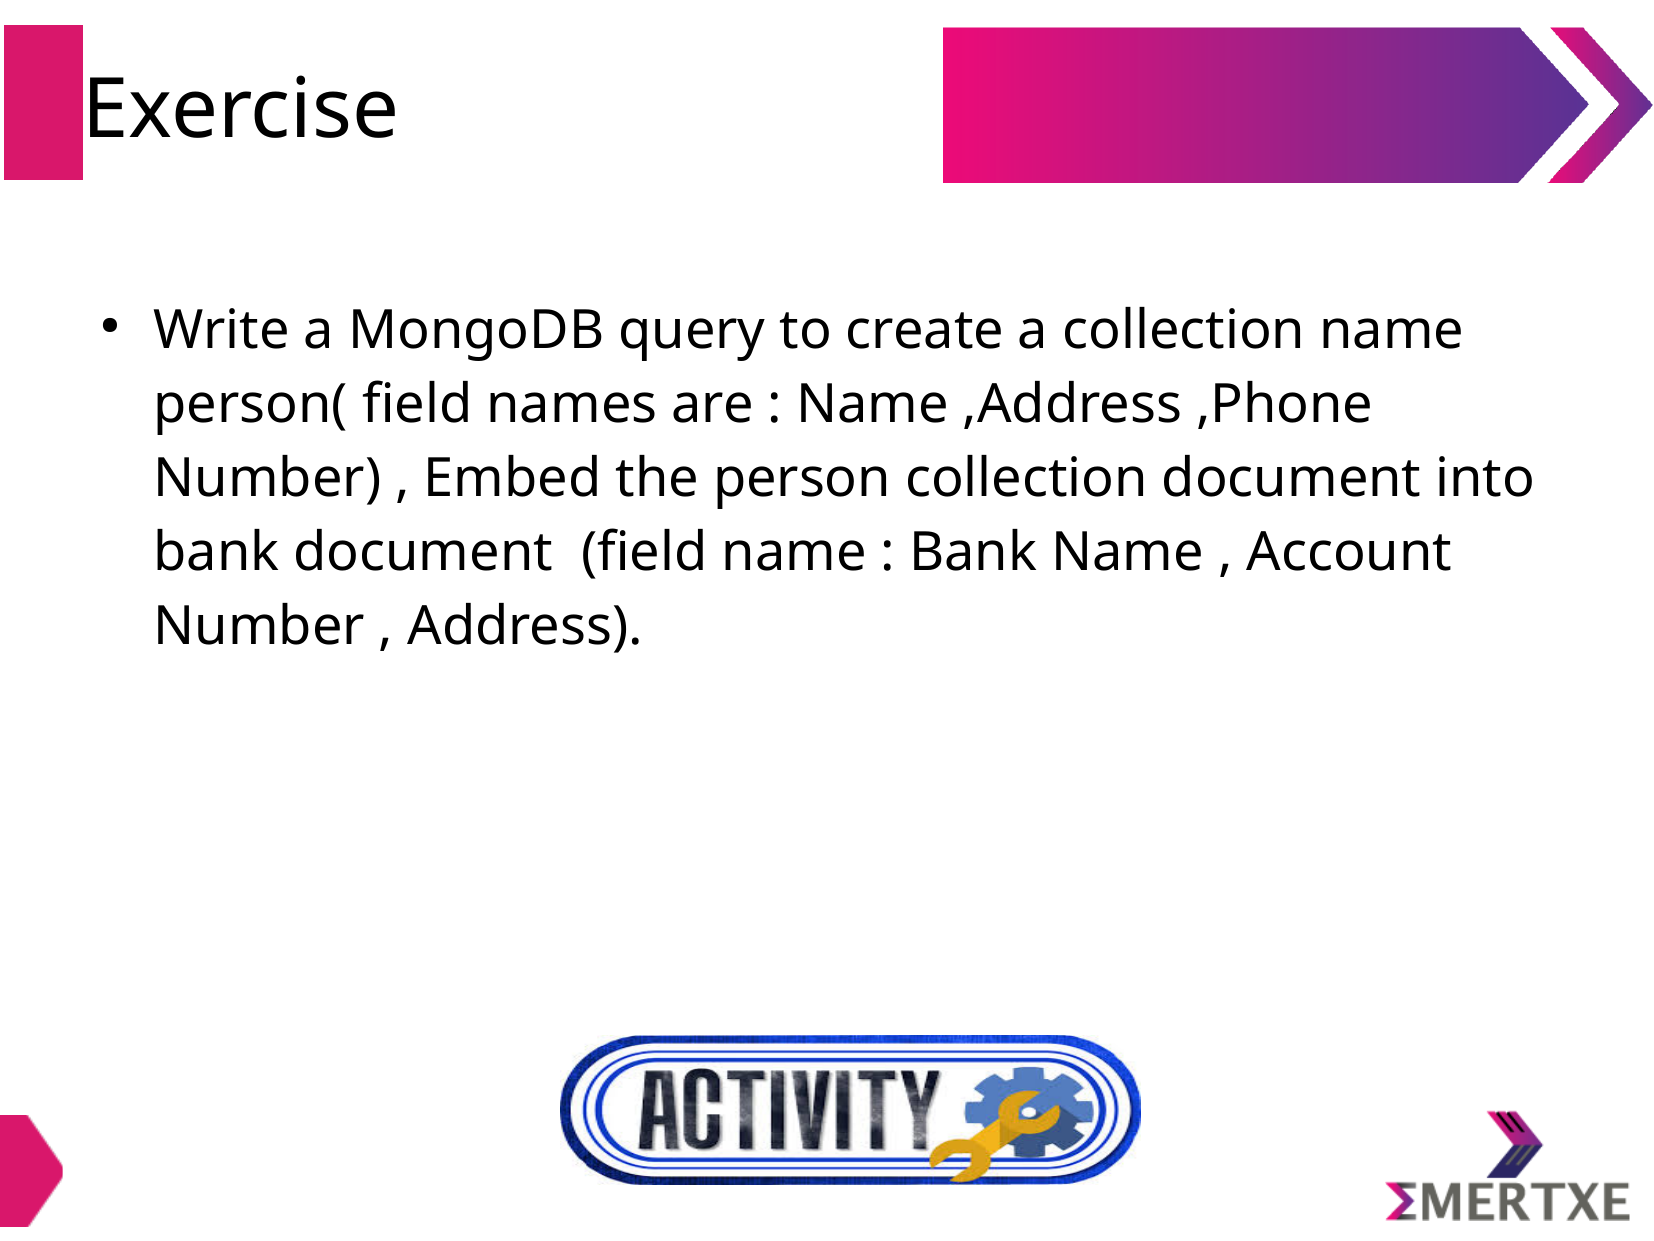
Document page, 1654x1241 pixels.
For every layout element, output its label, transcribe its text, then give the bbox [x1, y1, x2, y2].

picture [1571, 27, 1653, 183]
list Write a MongoDB query to create a collection name person( field names are : Name ,Address ,Phone Number) , Embed the person collection document into bank document (field name : Bank Name , Account Number , Address). [82, 290, 1571, 1010]
picture [1385, 1107, 1631, 1221]
picture [560, 1035, 1141, 1186]
title Exercise [82, 2, 1571, 210]
